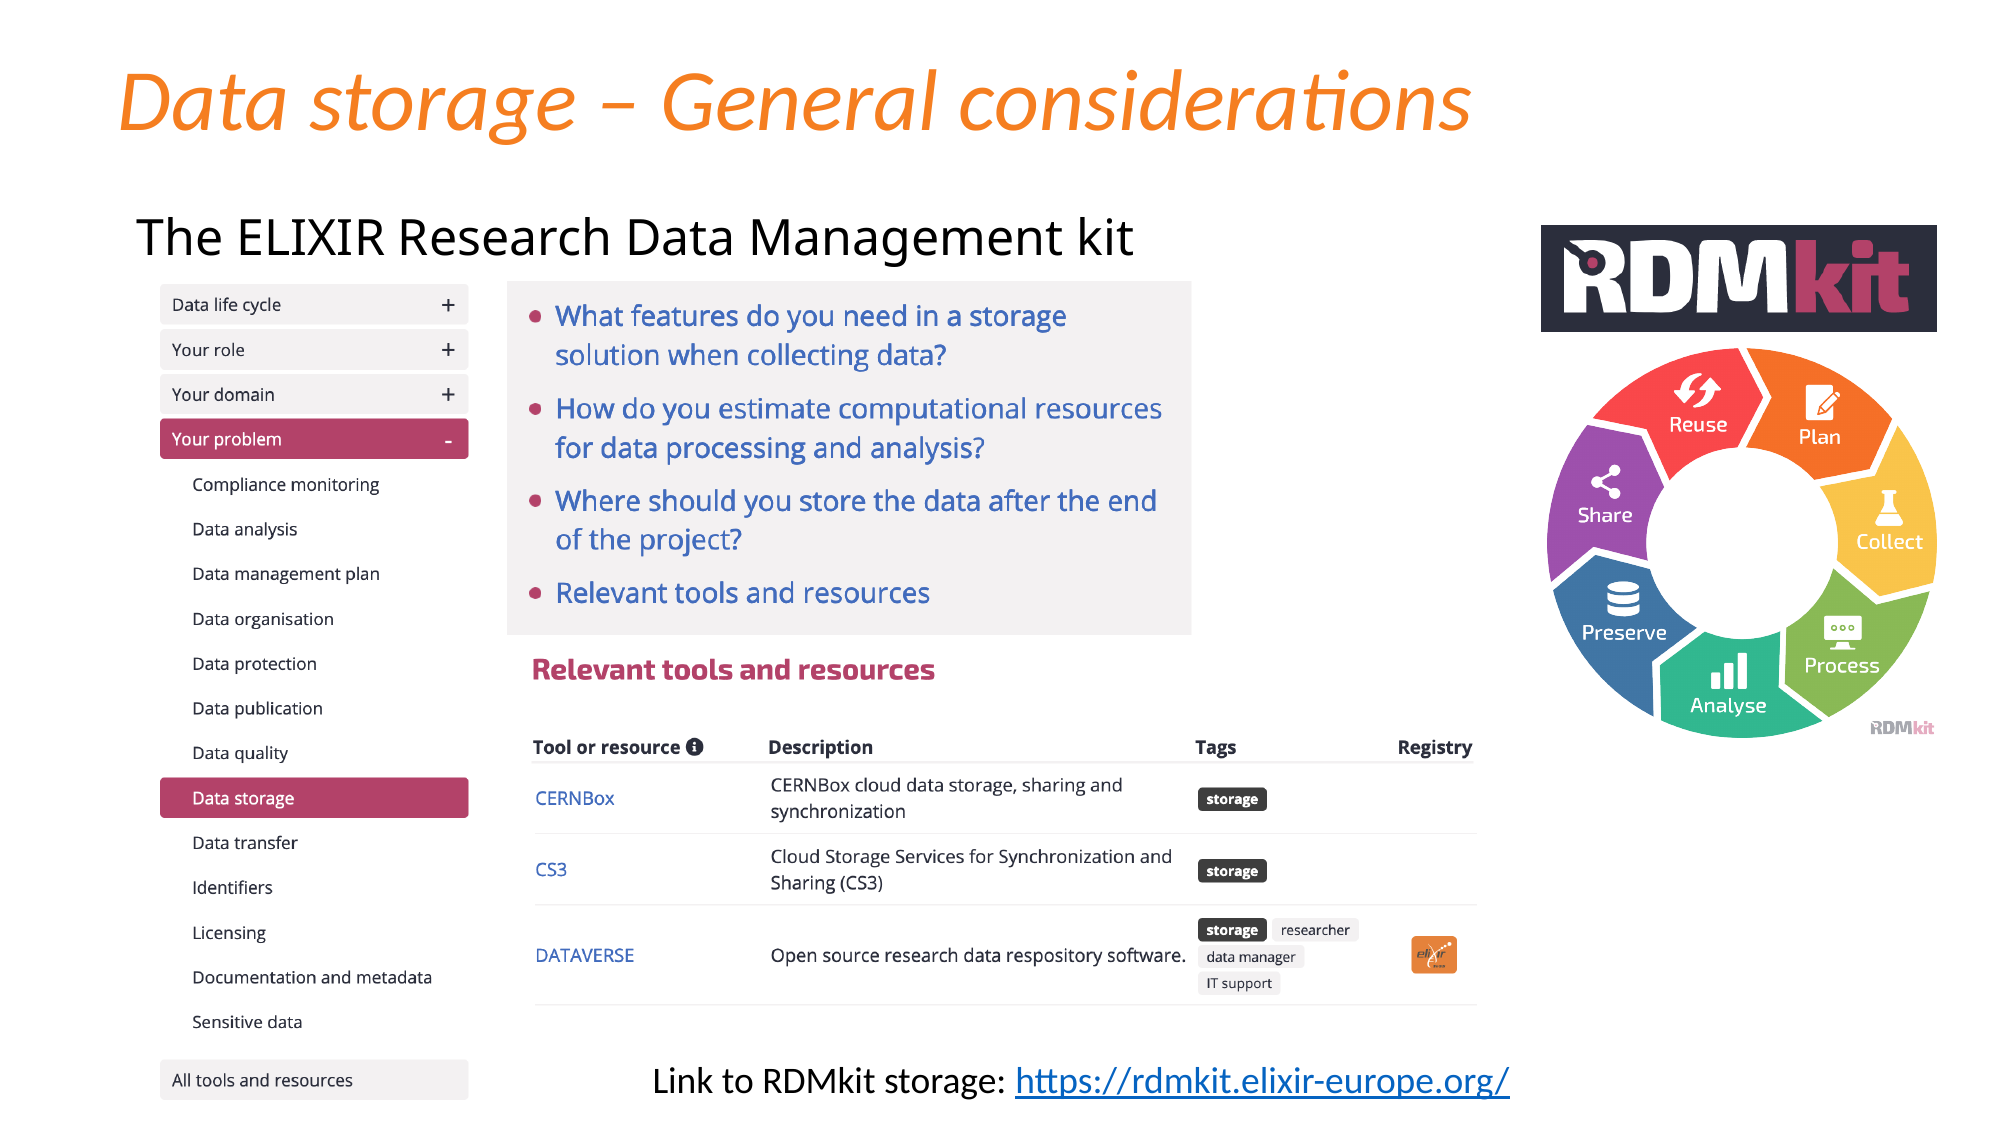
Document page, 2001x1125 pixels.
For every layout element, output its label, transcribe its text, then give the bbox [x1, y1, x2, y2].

picture [1547, 348, 1937, 738]
picture [130, 274, 496, 1103]
title Data storage – General considerations [117, 54, 1902, 161]
text_box Link to RDMkit storage: https://rdmkit.elixir-europe.org/ [637, 1048, 1583, 1109]
picture [1541, 225, 1937, 332]
text_box The ELIXIR Research Data Management kit [117, 205, 1964, 437]
picture [500, 281, 1499, 1012]
